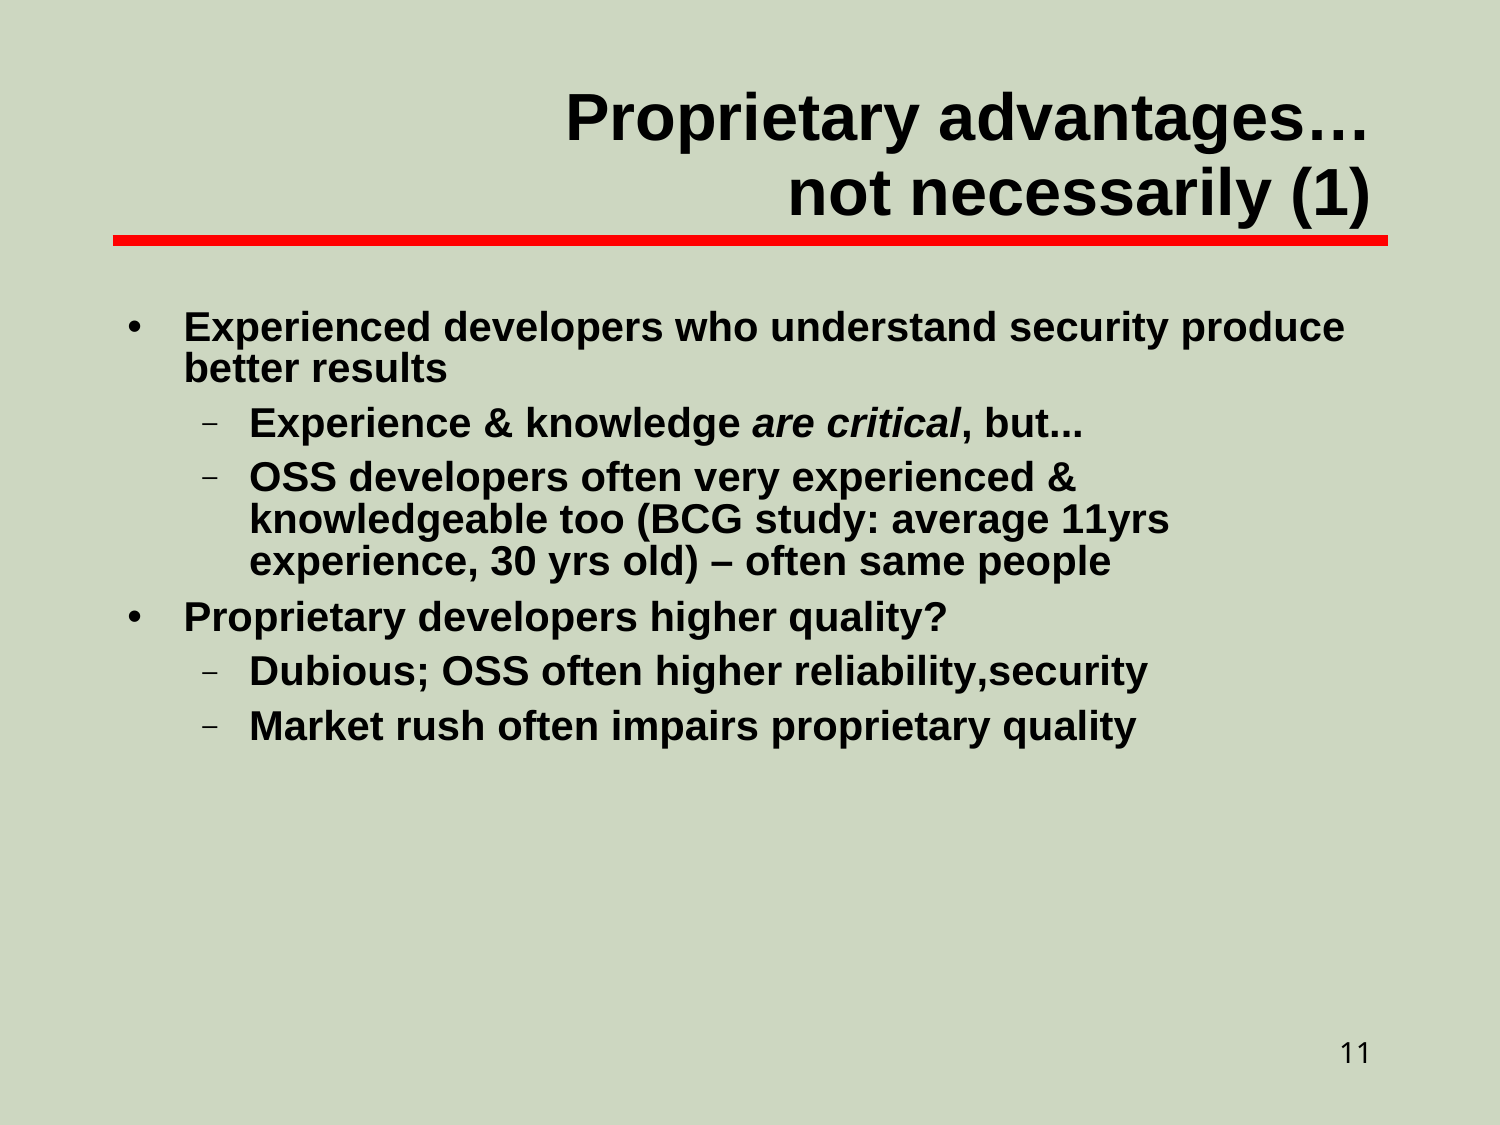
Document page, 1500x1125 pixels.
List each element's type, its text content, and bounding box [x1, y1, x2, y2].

title Proprietary advantages… not necessarily (1) [337, 72, 1388, 238]
list Experienced developers who understand security produce better results Experience & knowledge are critical, but... OSS developers often very experienced & knowledgeable too (BCG study: average 11yrs experience, 30 yrs old) – often same people Proprietary developers higher quality? Dubious; OSS often higher reliability,security Market rush often impairs proprietary quality [112, 299, 1388, 1000]
